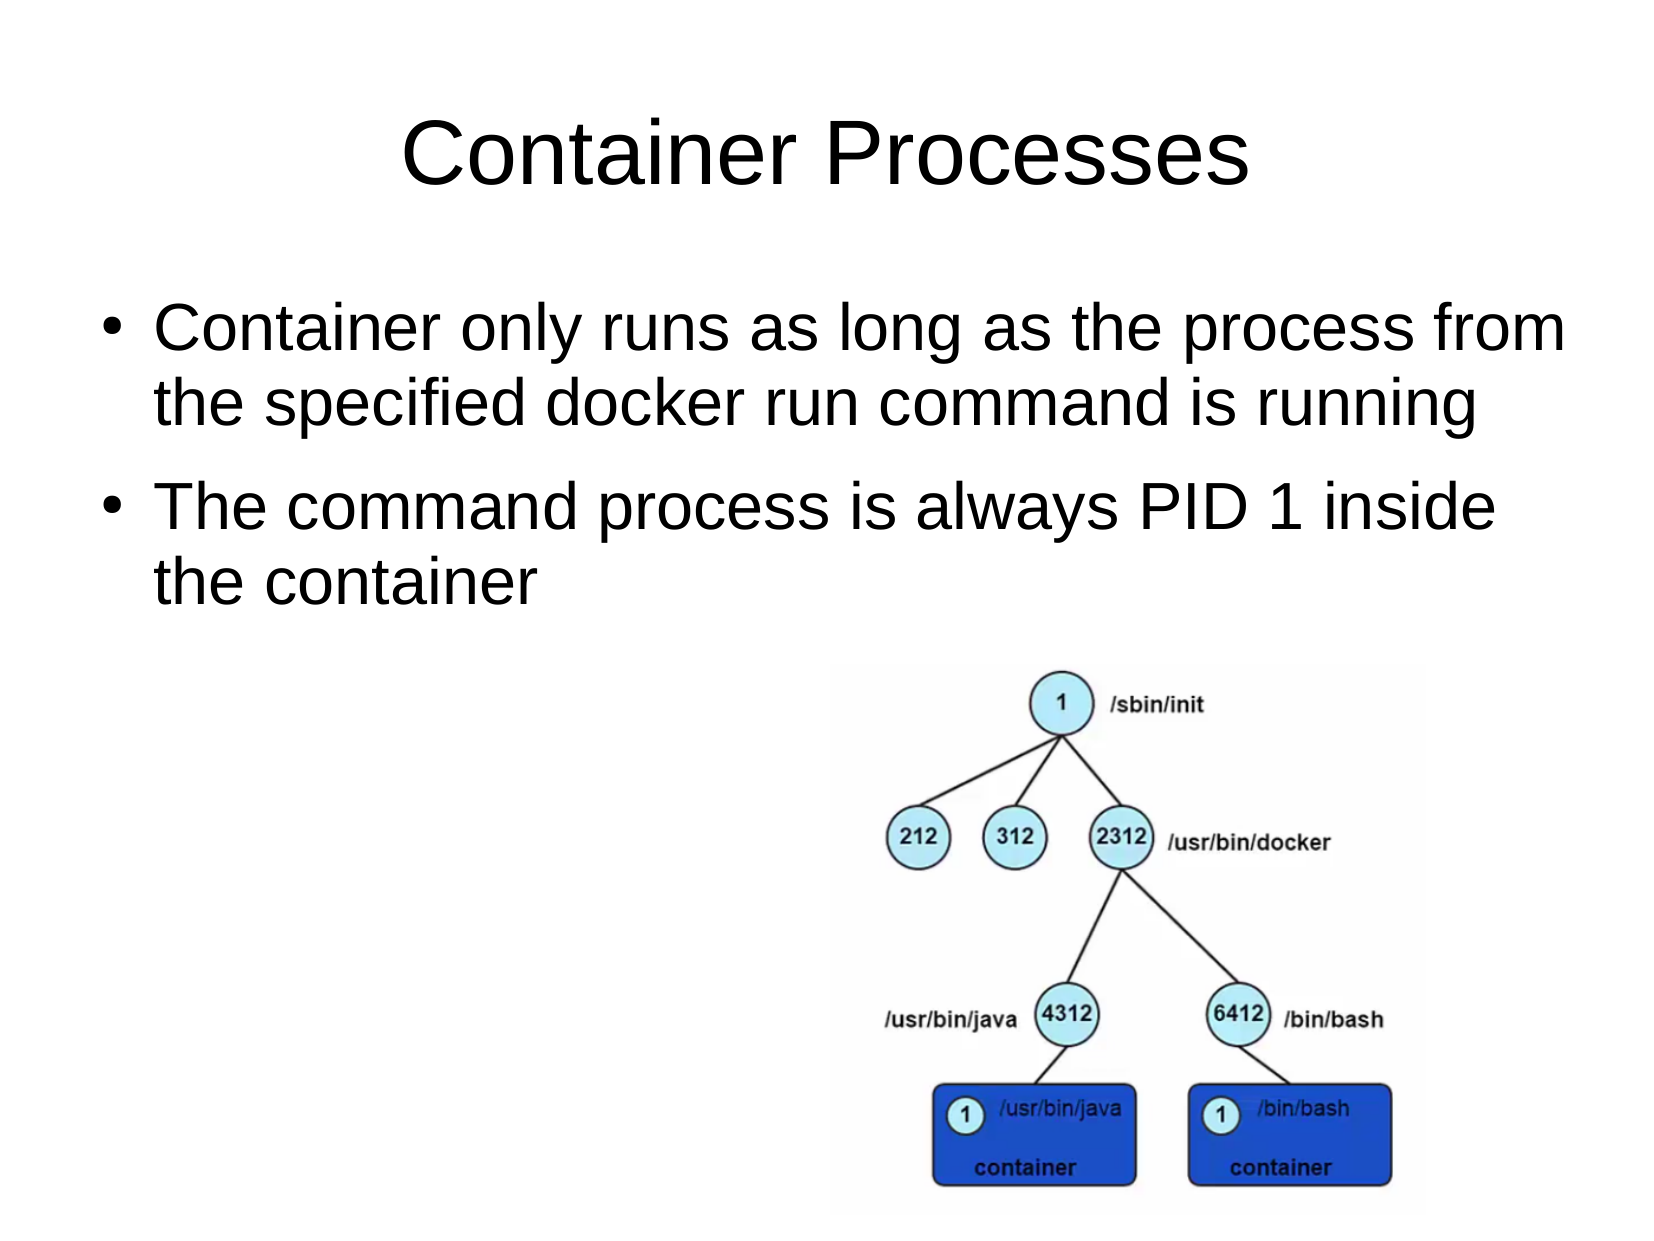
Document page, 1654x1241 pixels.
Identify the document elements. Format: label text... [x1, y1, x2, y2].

picture [830, 664, 1426, 1216]
title Container Processes [82, 49, 1571, 257]
list Container only runs as long as the process from the specified docker run command is running The command process is always PID 1 inside the container [82, 290, 1571, 1010]
